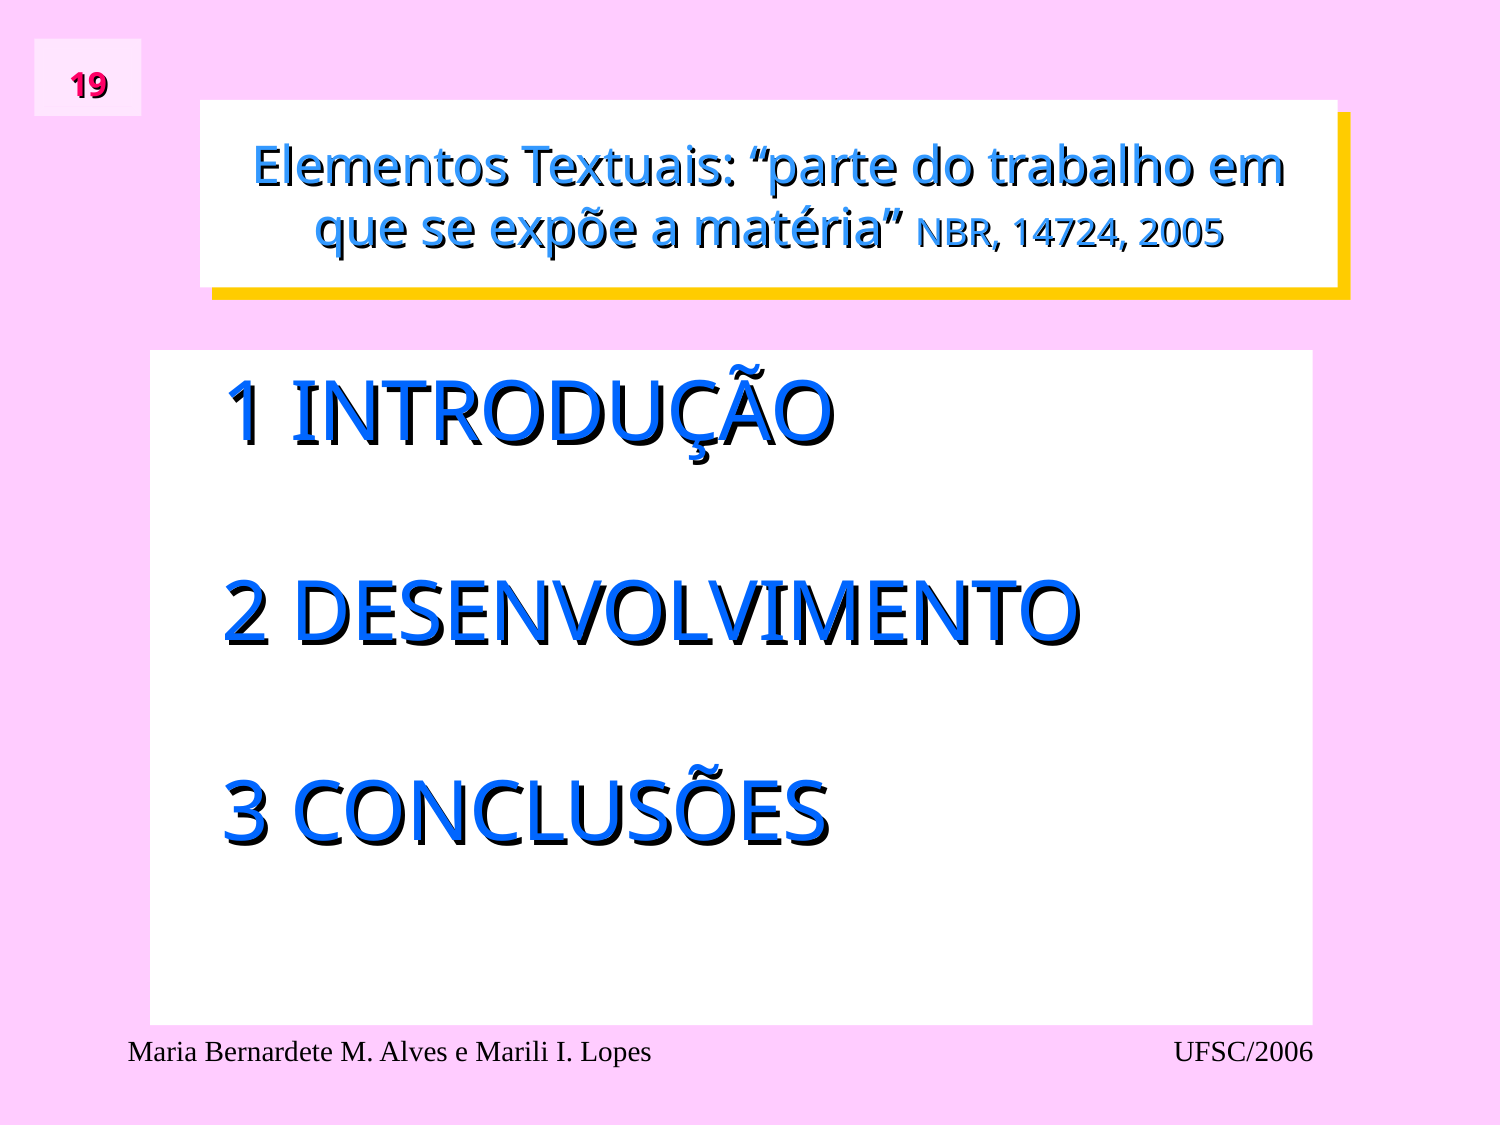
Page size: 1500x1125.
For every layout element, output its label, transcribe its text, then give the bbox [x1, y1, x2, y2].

text_box UFSC/2006 [1062, 1025, 1426, 1101]
text_box Maria Bernardete M. Alves e Marili I. Lopes [112, 1025, 901, 1101]
title Elementos Textuais: “parte do trabalho em que se expõe a matéria” NBR, 14724, 2005 [200, 99, 1338, 288]
text_box 19 [34, 38, 142, 116]
list 1 INTRODUÇÃO 2 DESENVOLVIMENTO 3 CONCLUSÕES [150, 350, 1313, 1026]
